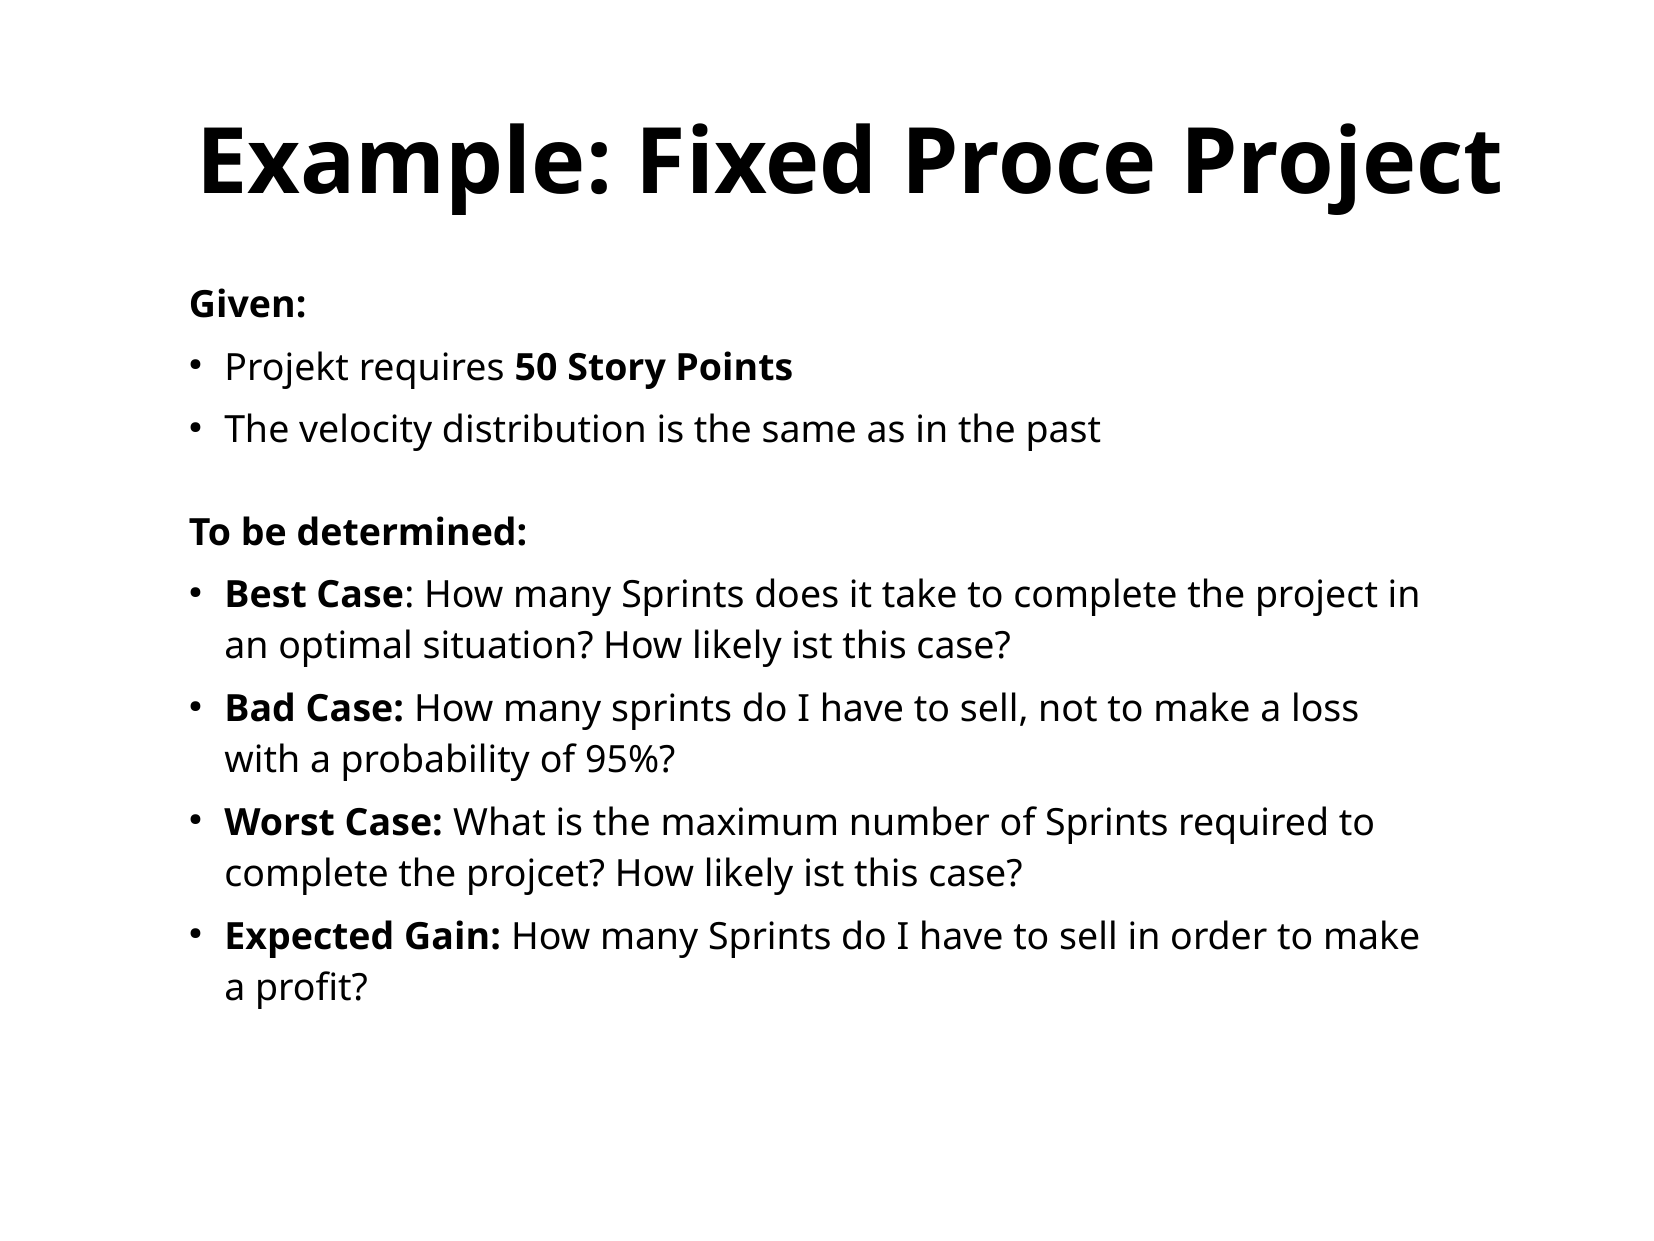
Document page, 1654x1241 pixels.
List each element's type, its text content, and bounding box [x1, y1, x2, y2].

text_box Given: Projekt requires 50 Story Points The velocity distribution is the same as in the past To be determined: Best Case: How many Sprints does it take to complete the project in an optimal situation? How likely ist this case? Bad Case: How many sprints do I have to sell, not to make a loss with a probability of 95%? Worst Case: What is the maximum number of Sprints required to complete the projcet? How likely ist this case? Expected Gain: How many Sprints do I have to sell in order to make a profit? [188, 170, 1441, 1170]
title Example: Fixed Proce Project [141, 23, 1560, 294]
